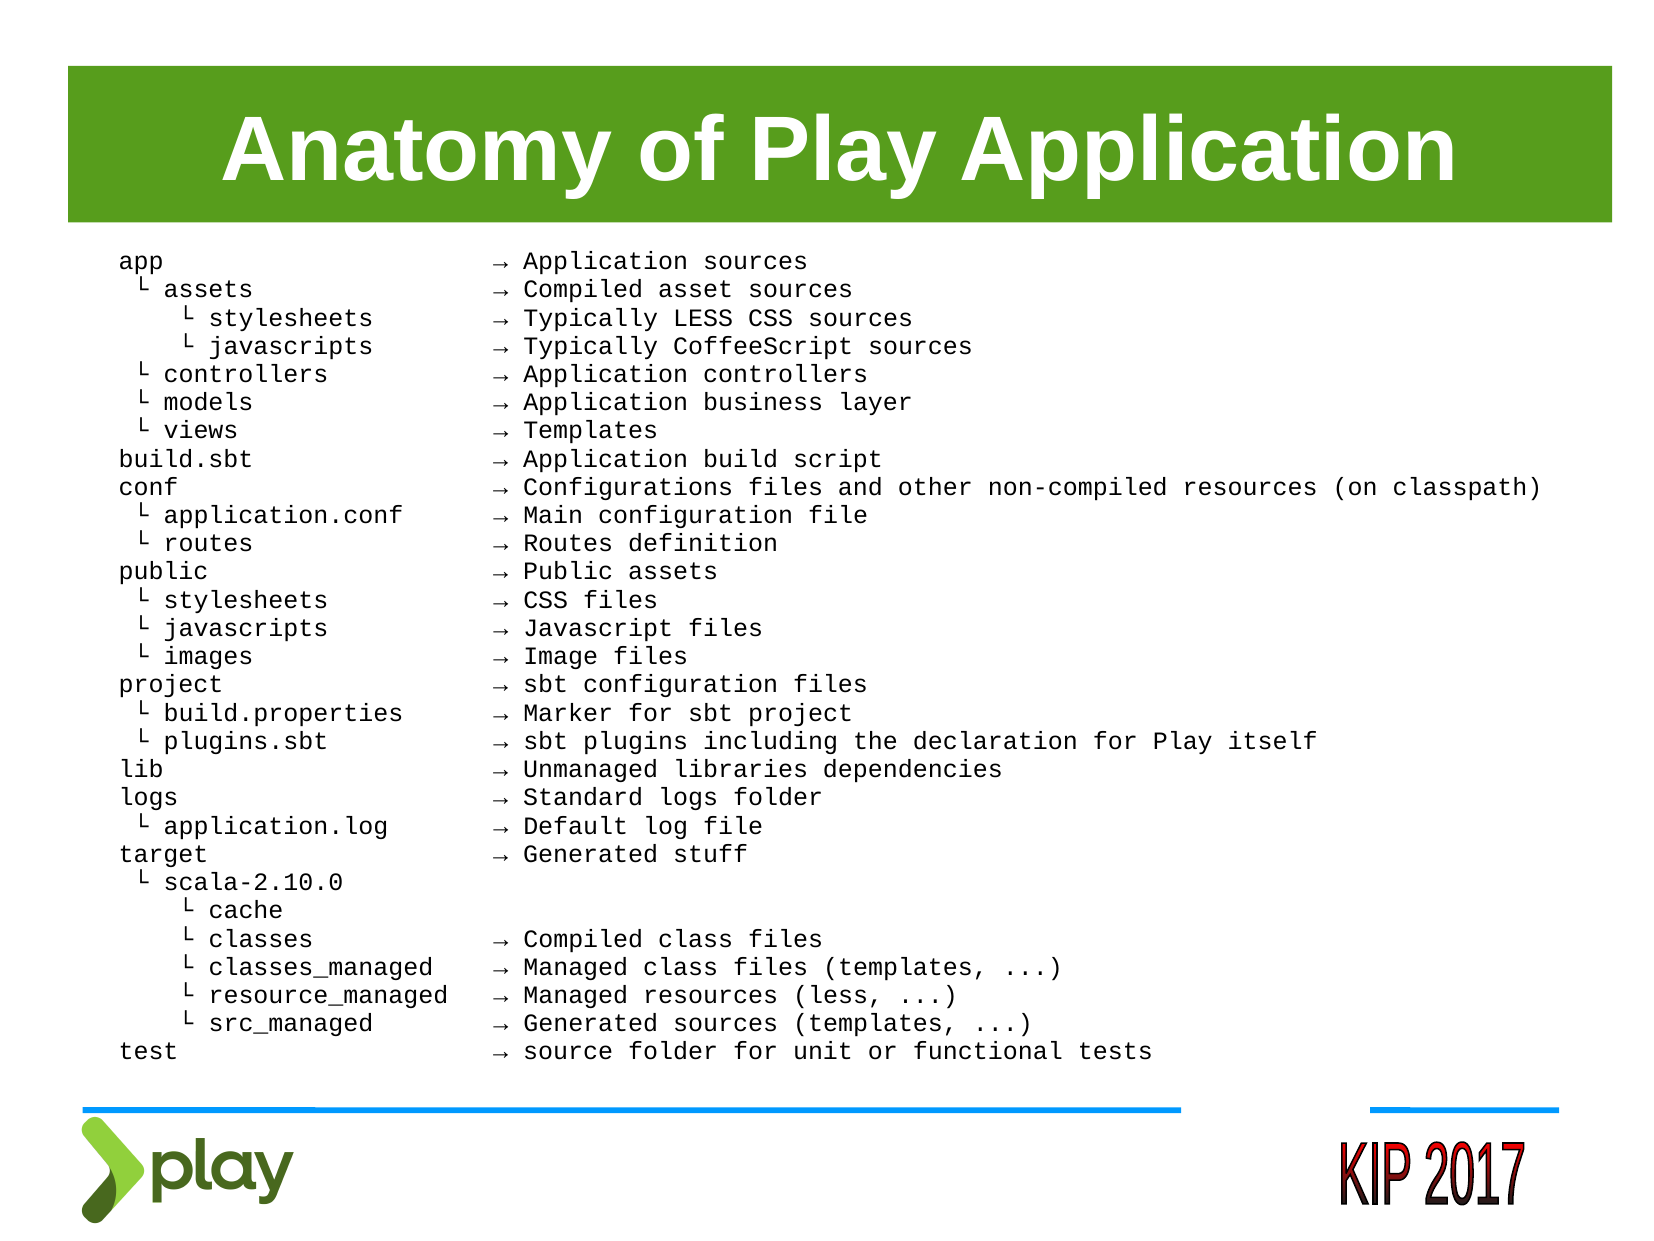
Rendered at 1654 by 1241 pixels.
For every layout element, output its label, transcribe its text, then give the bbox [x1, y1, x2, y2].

picture [68, 1111, 302, 1229]
text_box app → Application sources └ assets → Compiled asset sources └ stylesheets → Typically LESS CSS sources └ javascripts → Typically CoffeeScript sources └ controllers → Application controllers └ models → Application business layer └ views → Templates build.sbt → Application build script conf → Configurations files and other non-compiled resources (on classpath) └ application.conf → Main configuration file └ routes → Routes definition public → Public assets └ stylesheets → CSS files └ javascripts → Javascript files └ images → Image files project → sbt configuration files └ build.properties → Marker for sbt project └ plugins.sbt → sbt plugins including the declaration for Play itself lib → Unmanaged libraries dependencies logs → Standard logs folder └ application.log → Default log file target → Generated stuff └ scala-2.10.0 └ cache └ classes → Compiled class files └ classes_managed → Managed class files (templates, ...) └ resource_managed → Managed resources (less, ...) └ src_managed → Generated sources (templates, ...) test → source folder for unit or functional tests [103, 241, 1559, 1104]
title Anatomy of Play Application [68, 65, 1613, 223]
